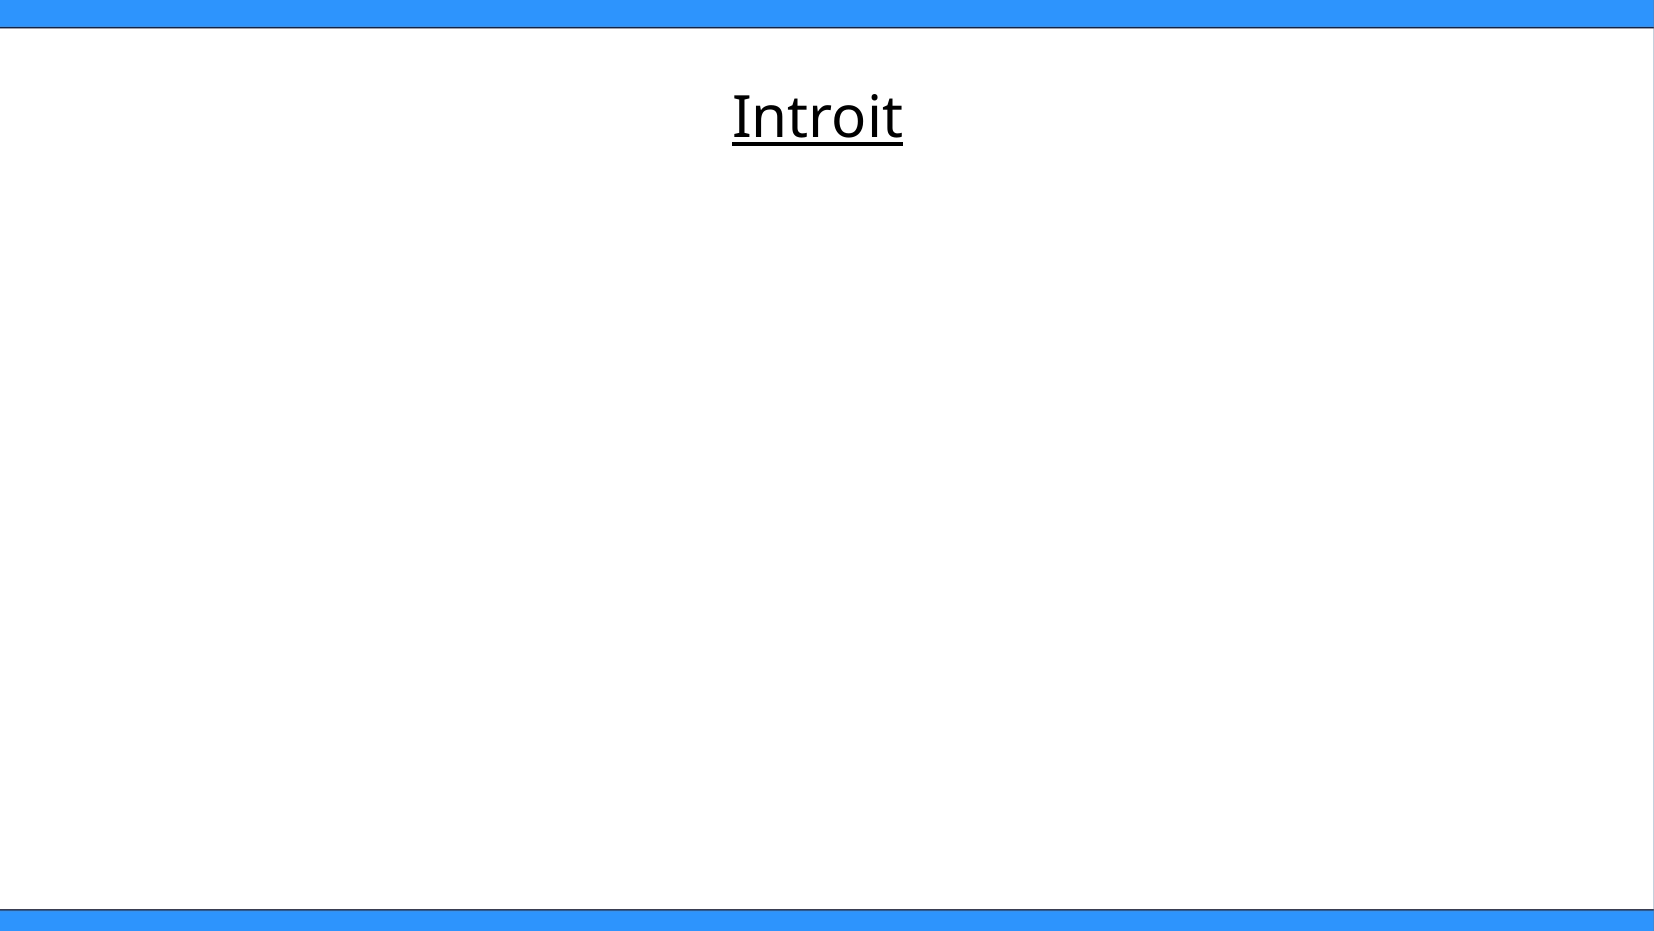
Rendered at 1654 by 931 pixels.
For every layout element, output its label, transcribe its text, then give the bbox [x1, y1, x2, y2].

picture [0, 0, 1654, 931]
text_box Introit [90, 67, 1546, 160]
